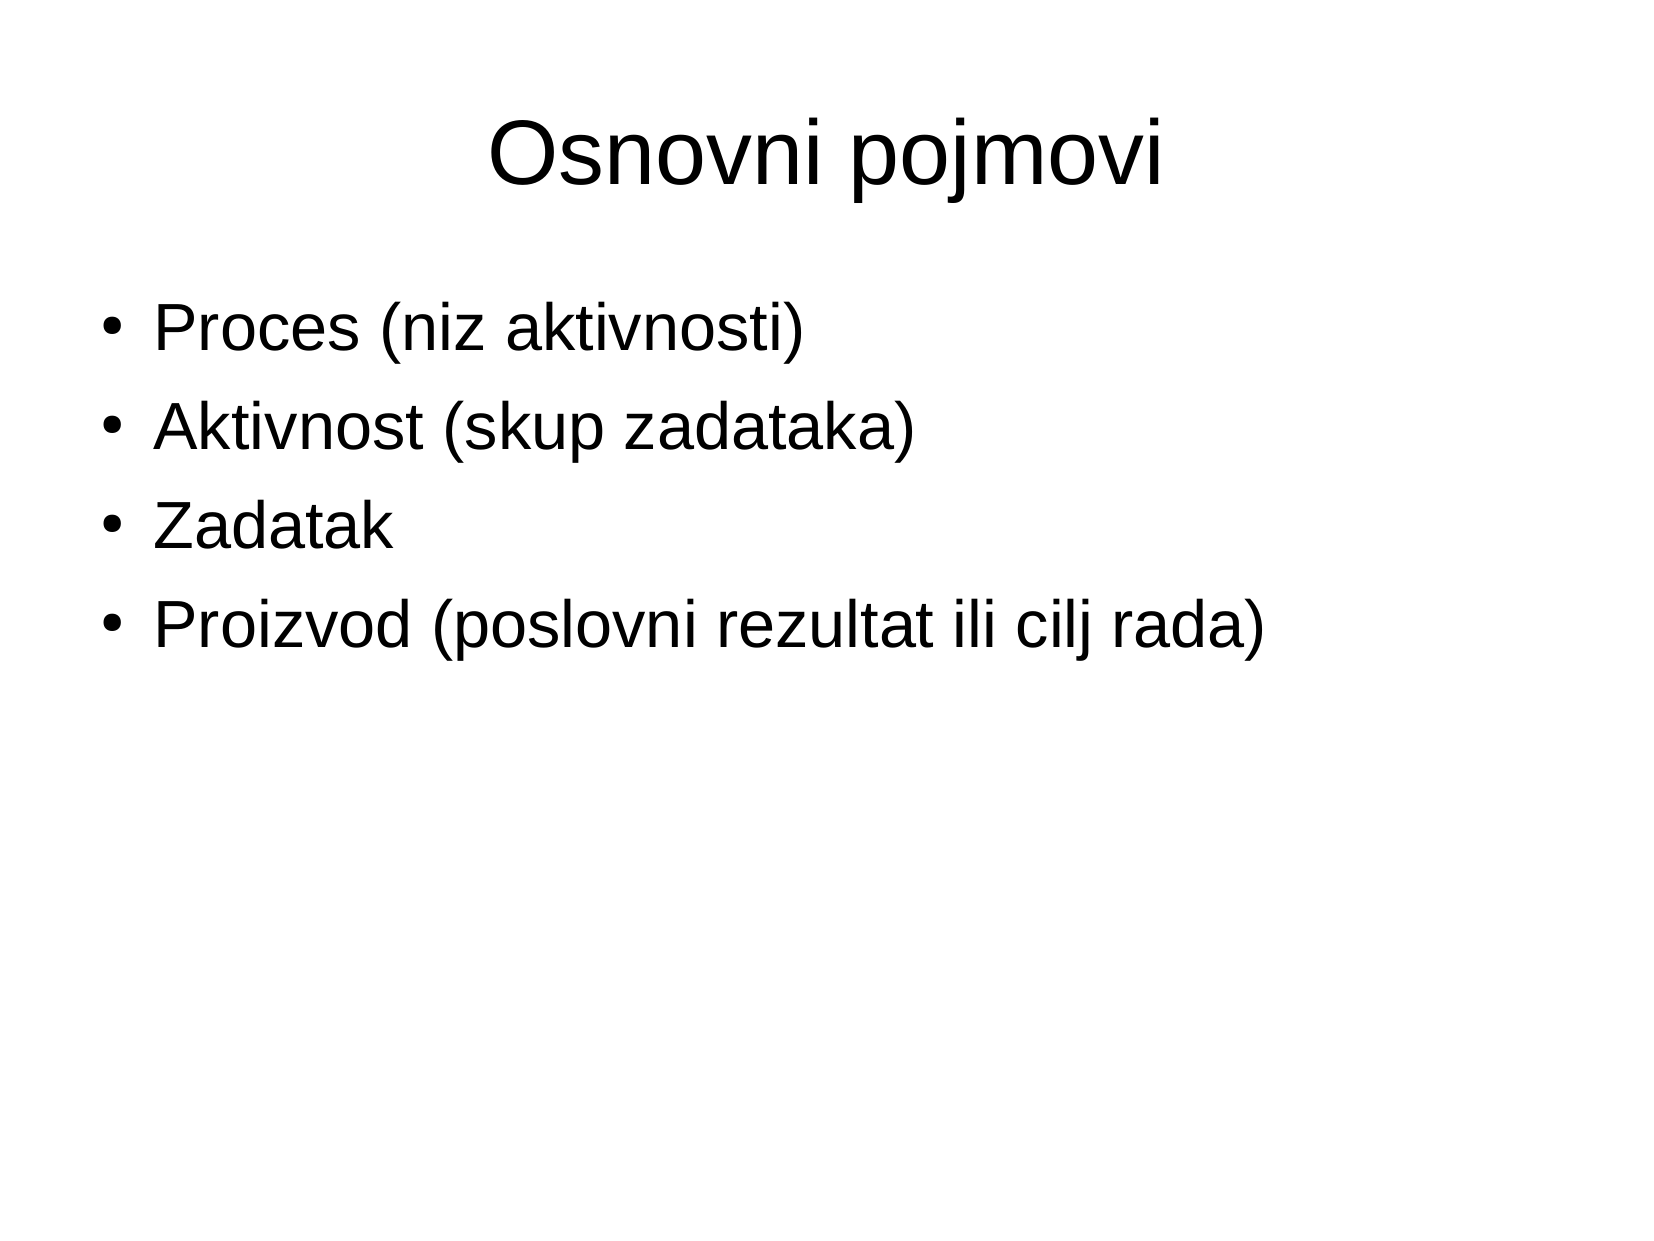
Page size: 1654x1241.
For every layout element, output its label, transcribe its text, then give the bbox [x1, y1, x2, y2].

title Osnovni pojmovi [82, 49, 1571, 257]
list Proces (niz aktivnosti) Aktivnost (skup zadataka) Zadatak Proizvod (poslovni rezultat ili cilj rada) [82, 290, 1571, 1010]
